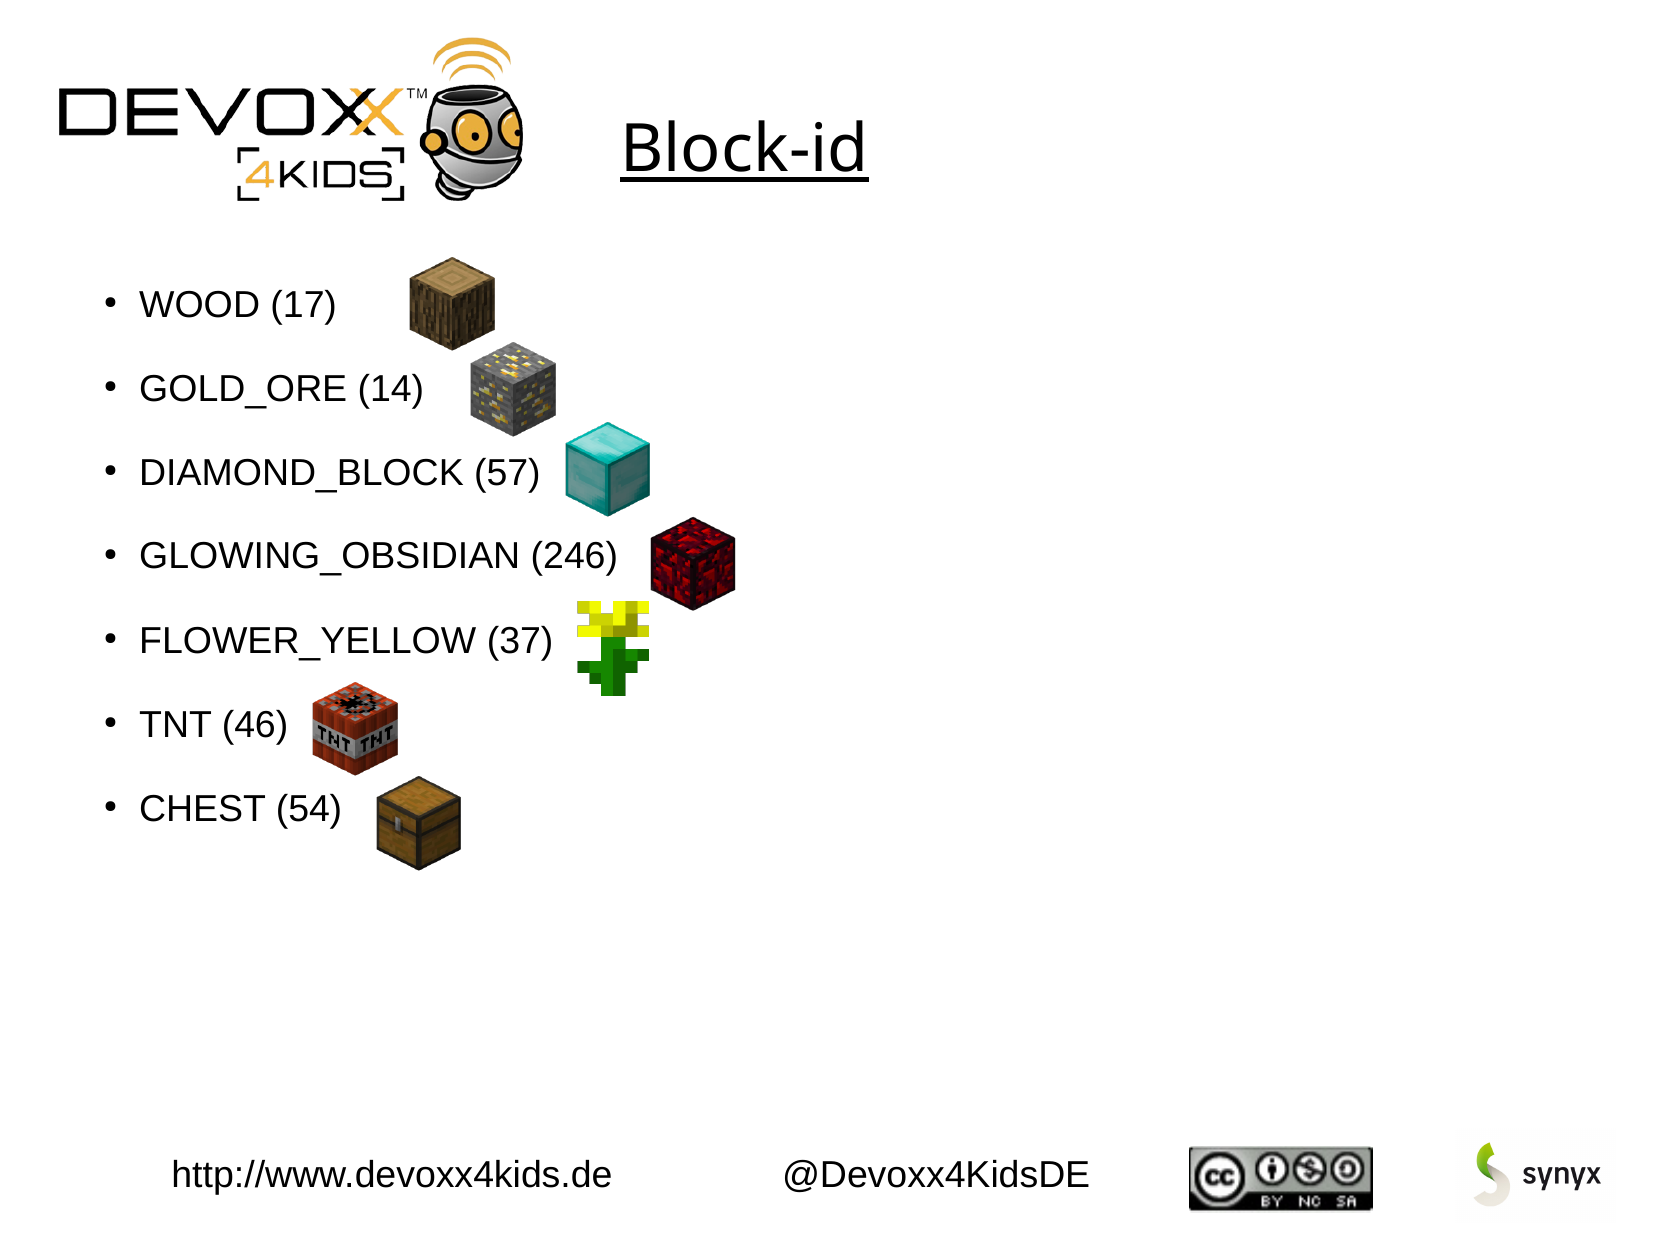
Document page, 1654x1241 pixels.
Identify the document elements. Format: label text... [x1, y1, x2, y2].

text_box Block-id [605, 92, 1469, 201]
text_box WOOD (17) GOLD_ORE (14) DIAMOND_BLOCK (57) GLOWING_OBSIDIAN (246) FLOWER_YELLOW (37) TNT (46) CHEST (54) [89, 275, 1593, 837]
picture [1455, 1128, 1616, 1223]
picture [307, 681, 466, 871]
title [82, 49, 1571, 257]
picture [59, 37, 523, 201]
picture [404, 256, 740, 696]
picture [1189, 1146, 1373, 1213]
